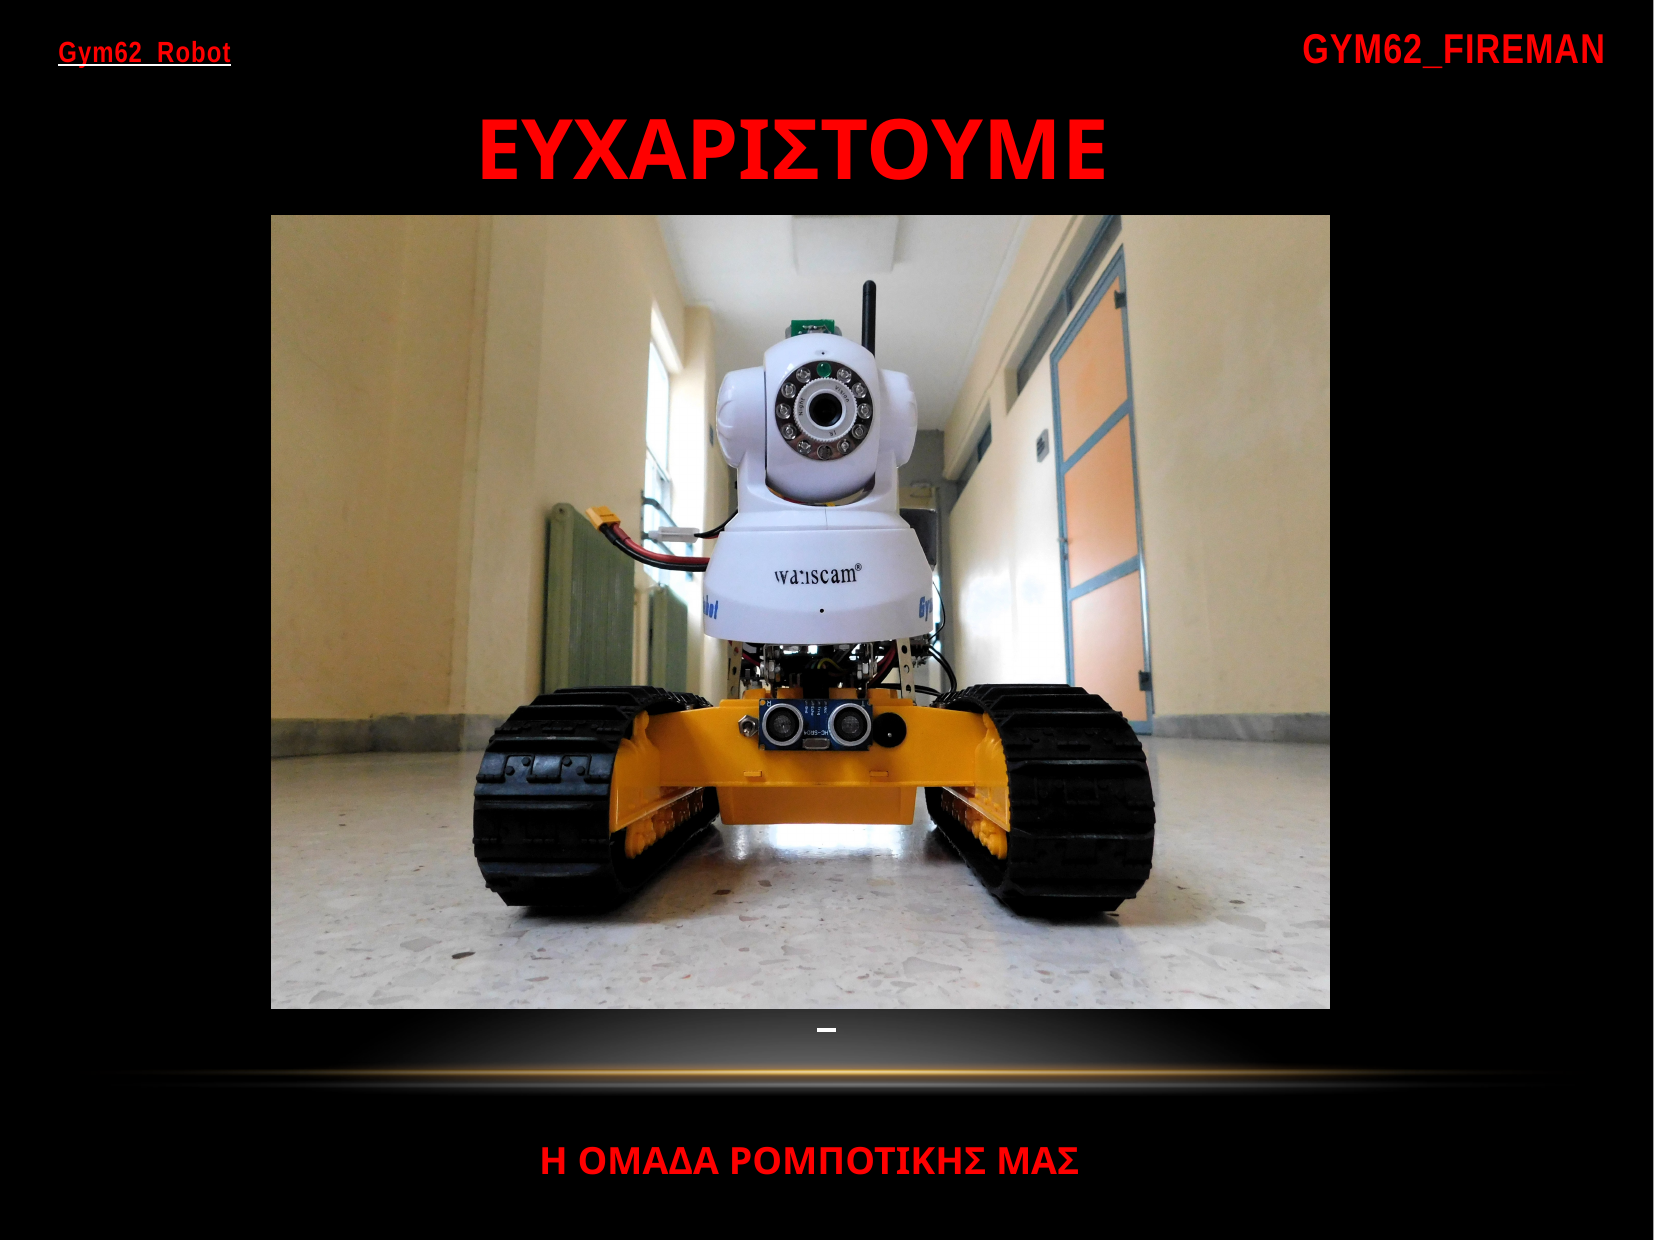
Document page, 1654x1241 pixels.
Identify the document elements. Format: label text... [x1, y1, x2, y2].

text_box Gym62_FireMan [1260, 10, 1647, 80]
picture [0, 0, 1654, 1240]
text_box ΕΥΧΑΡΙΣΤΟΥΜΕ [261, 88, 1323, 216]
text_box Η ΟΜΑΔΑ ΡΟΜΠΟΤΙΚΗΣ ΜΑΣ [358, 1129, 1261, 1196]
text_box Gym62_Robot [27, 6, 262, 76]
